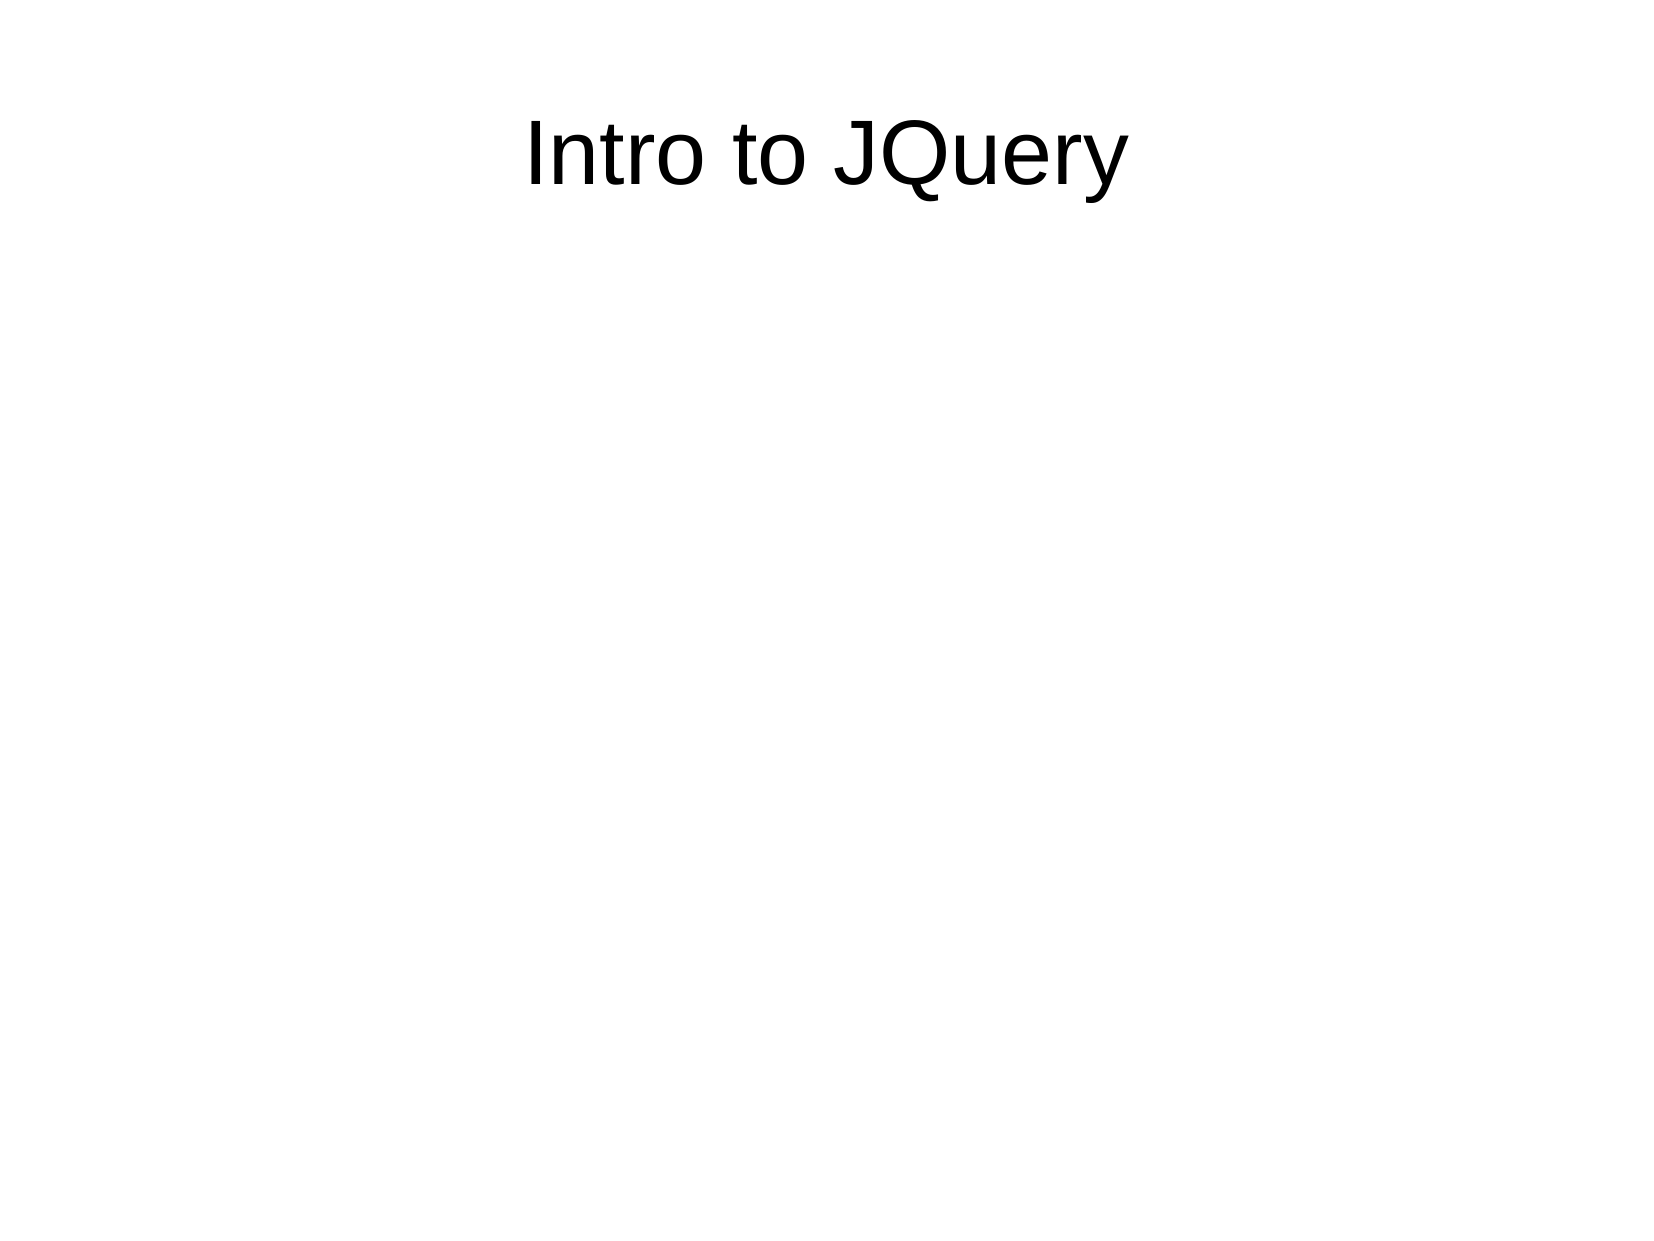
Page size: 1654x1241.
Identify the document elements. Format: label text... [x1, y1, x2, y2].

title Intro to JQuery [82, 49, 1571, 257]
